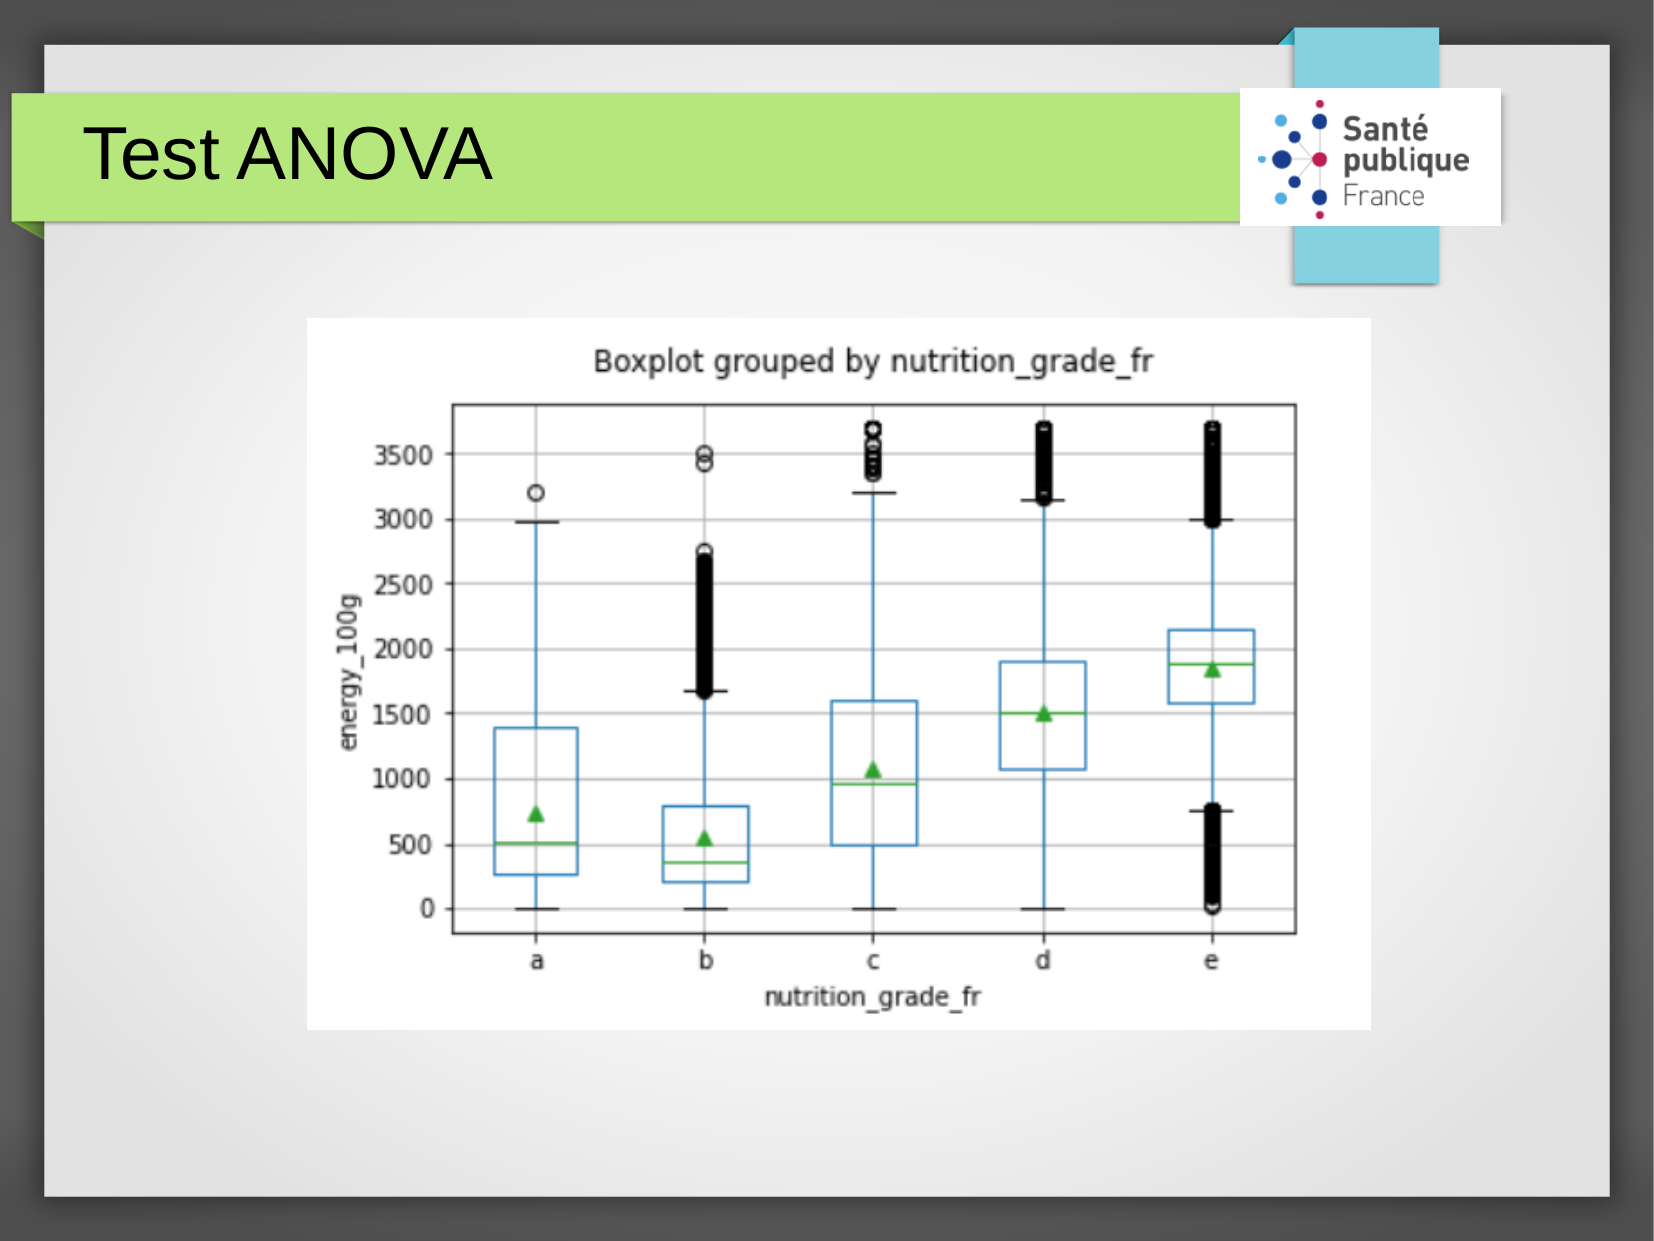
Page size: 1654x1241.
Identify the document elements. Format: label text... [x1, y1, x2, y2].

picture [0, 0, 1654, 1241]
title Test ANOVA [82, 94, 1240, 213]
